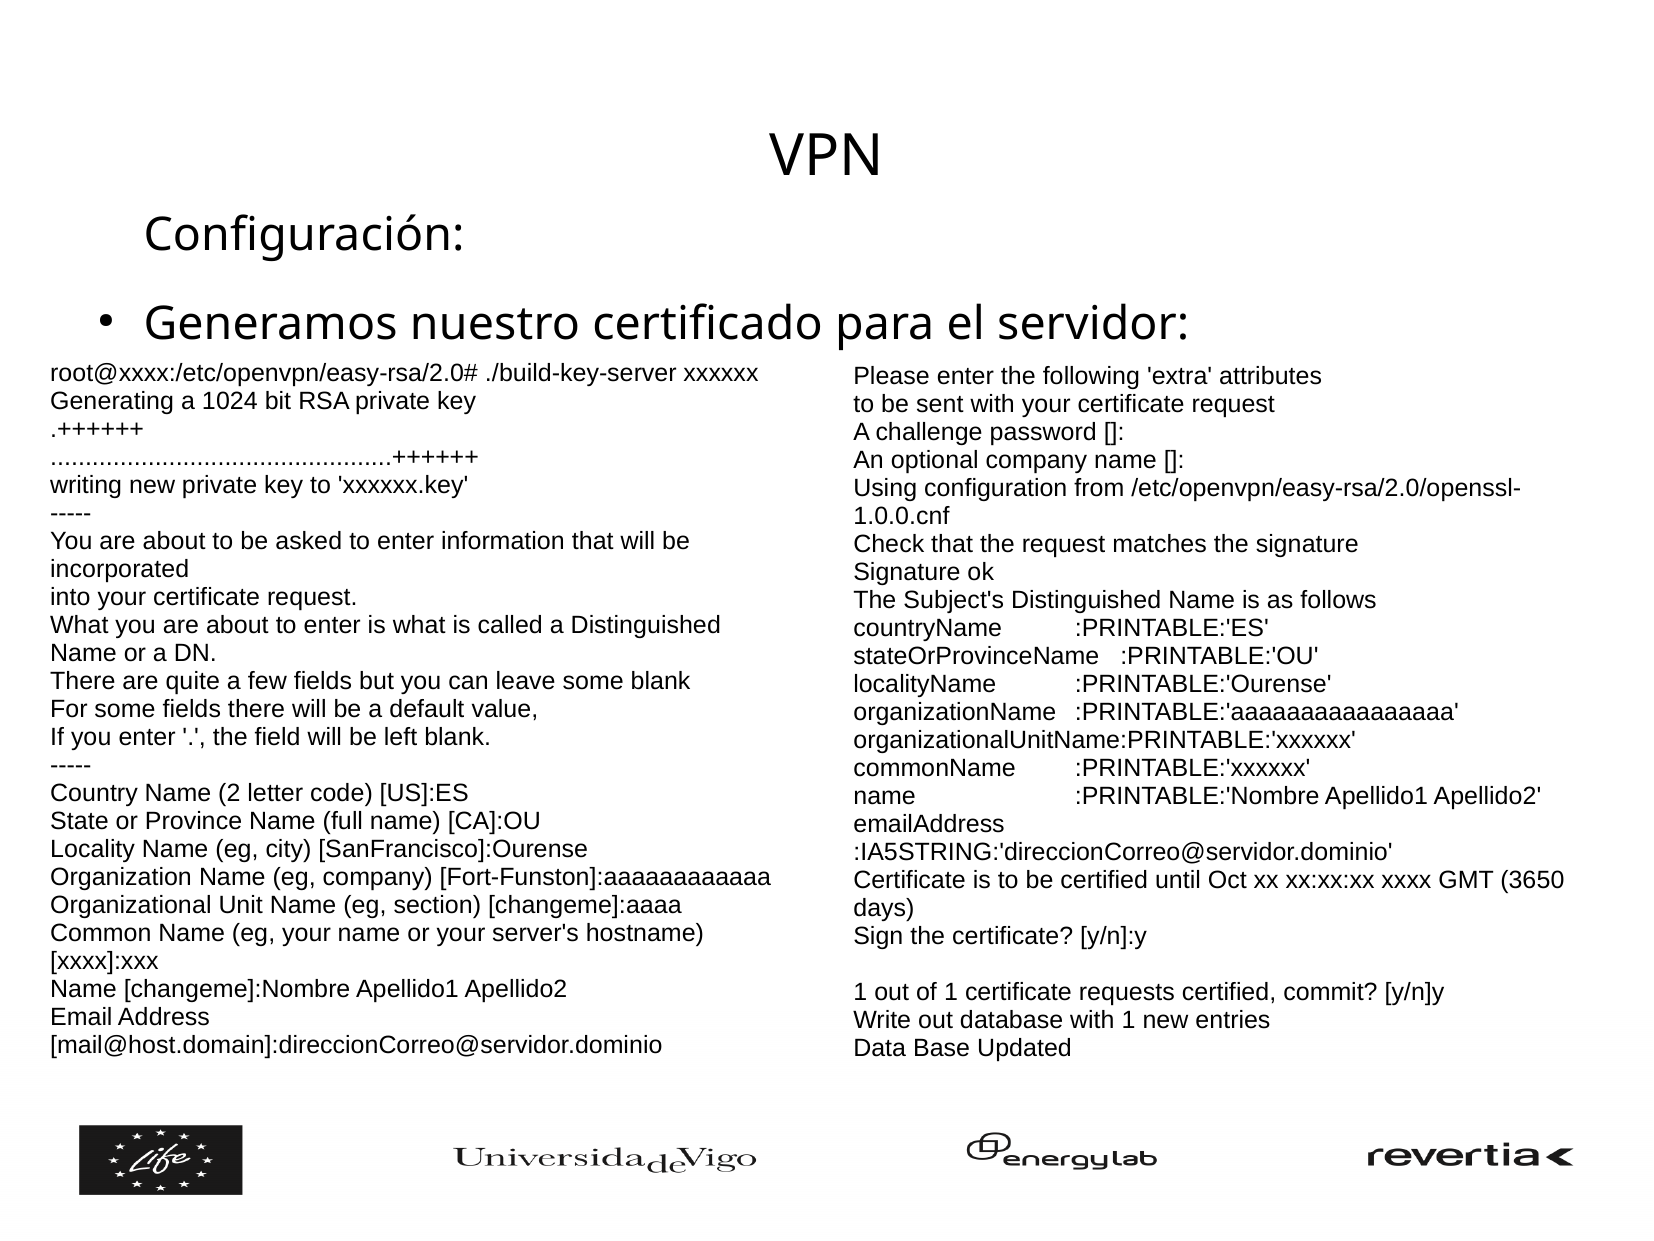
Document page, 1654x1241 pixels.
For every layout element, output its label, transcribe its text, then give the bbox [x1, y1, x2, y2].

list Configuración: Generamos nuestro certificado para el servidor: [82, 200, 1571, 355]
picture [0, 1009, 1654, 1241]
title VPN [82, 49, 1571, 200]
text_box root@xxxx:/etc/openvpn/easy-rsa/2.0# ./build-key-server xxxxxx Generating a 1024 bit RSA private key .++++++ .................................................++++++ writing new private key to 'xxxxxx.key' ----- You are about to be asked to enter information that will be incorporated into your certificate request. What you are about to enter is what is called a Distinguished Name or a DN. There are quite a few fields but you can leave some blank For some fields there will be a default value, If you enter '.', the field will be left blank. ----- Country Name (2 letter code) [US]:ES State or Province Name (full name) [CA]:OU Locality Name (eg, city) [SanFrancisco]:Ourense Organization Name (eg, company) [Fort-Funston]:aaaaaaaaaaaa Organizational Unit Name (eg, section) [changeme]:aaaa Common Name (eg, your name or your server's hostname) [xxxx]:xxx Name [changeme]:Nombre Apellido1 Apellido2 Email Address [mail@host.domain]:direccionCorreo@servidor.dominio [35, 351, 804, 1067]
text_box Please enter the following 'extra' attributes to be sent with your certificate request A challenge password []: An optional company name []: Using configuration from /etc/openvpn/easy-rsa/2.0/openssl-1.0.0.cnf Check that the request matches the signature Signature ok The Subject's Distinguished Name is as follows countryName :PRINTABLE:'ES' stateOrProvinceName :PRINTABLE:'OU' localityName :PRINTABLE:'Ourense' organizationName :PRINTABLE:'aaaaaaaaaaaaaaaa' organizationalUnitName:PRINTABLE:'xxxxxx' commonName :PRINTABLE:'xxxxxx' name :PRINTABLE:'Nombre Apellido1 Apellido2' emailAddress :IA5STRING:'direccionCorreo@servidor.dominio' Certificate is to be certified until Oct xx xx:xx:xx xxxx GMT (3650 days) Sign the certificate? [y/n]:y 1 out of 1 certificate requests certified, commit? [y/n]y Write out database with 1 new entries Data Base Updated [838, 354, 1607, 1069]
